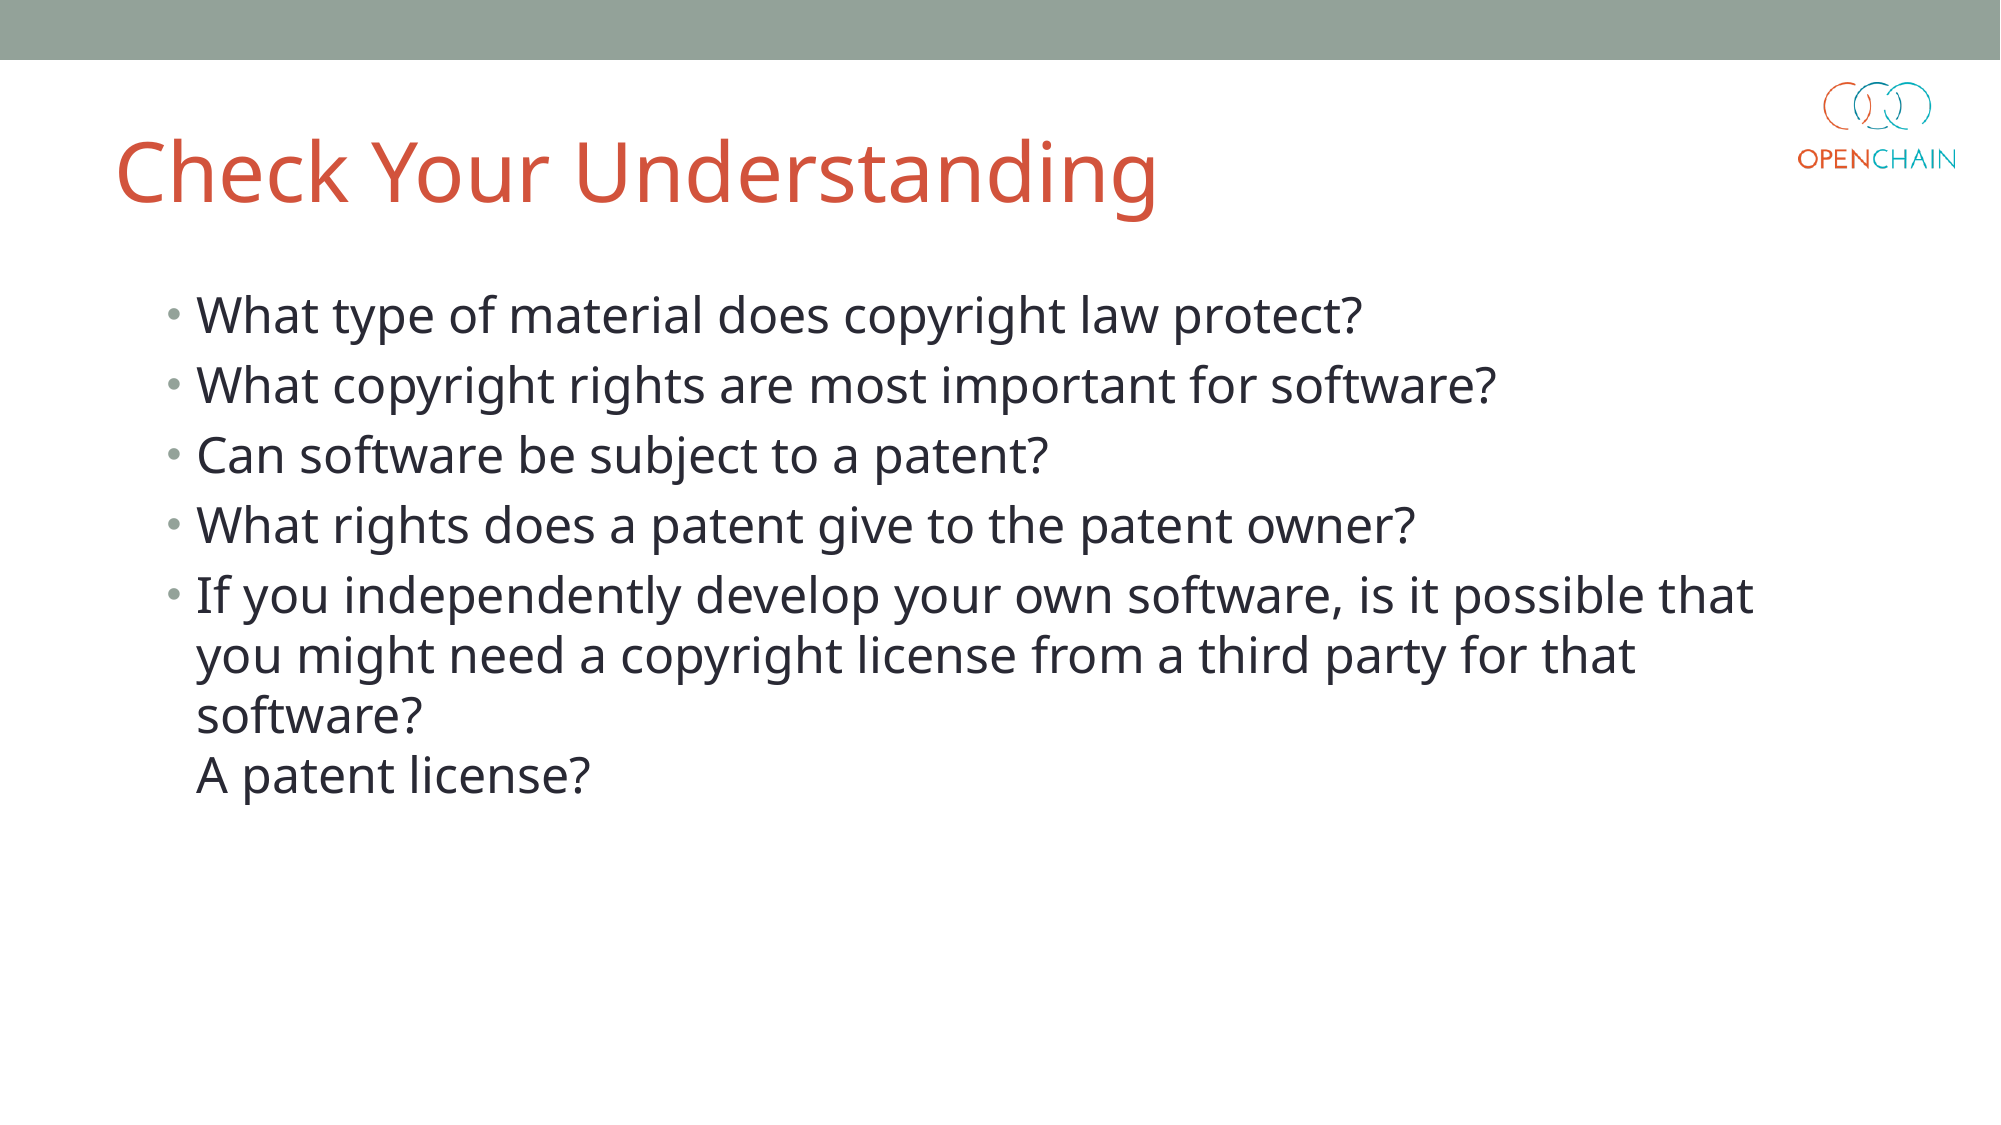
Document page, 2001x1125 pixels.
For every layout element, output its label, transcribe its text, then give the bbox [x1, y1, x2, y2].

list What type of material does copyright law protect? What copyright rights are most important for software? Can software be subject to a patent? What rights does a patent give to the patent owner? If you independently develop your own software, is it possible that you might need a copyright license from a third party for that software? A patent license? [151, 275, 1877, 977]
title Check Your Understanding [99, 87, 1900, 250]
picture [1798, 82, 1955, 169]
